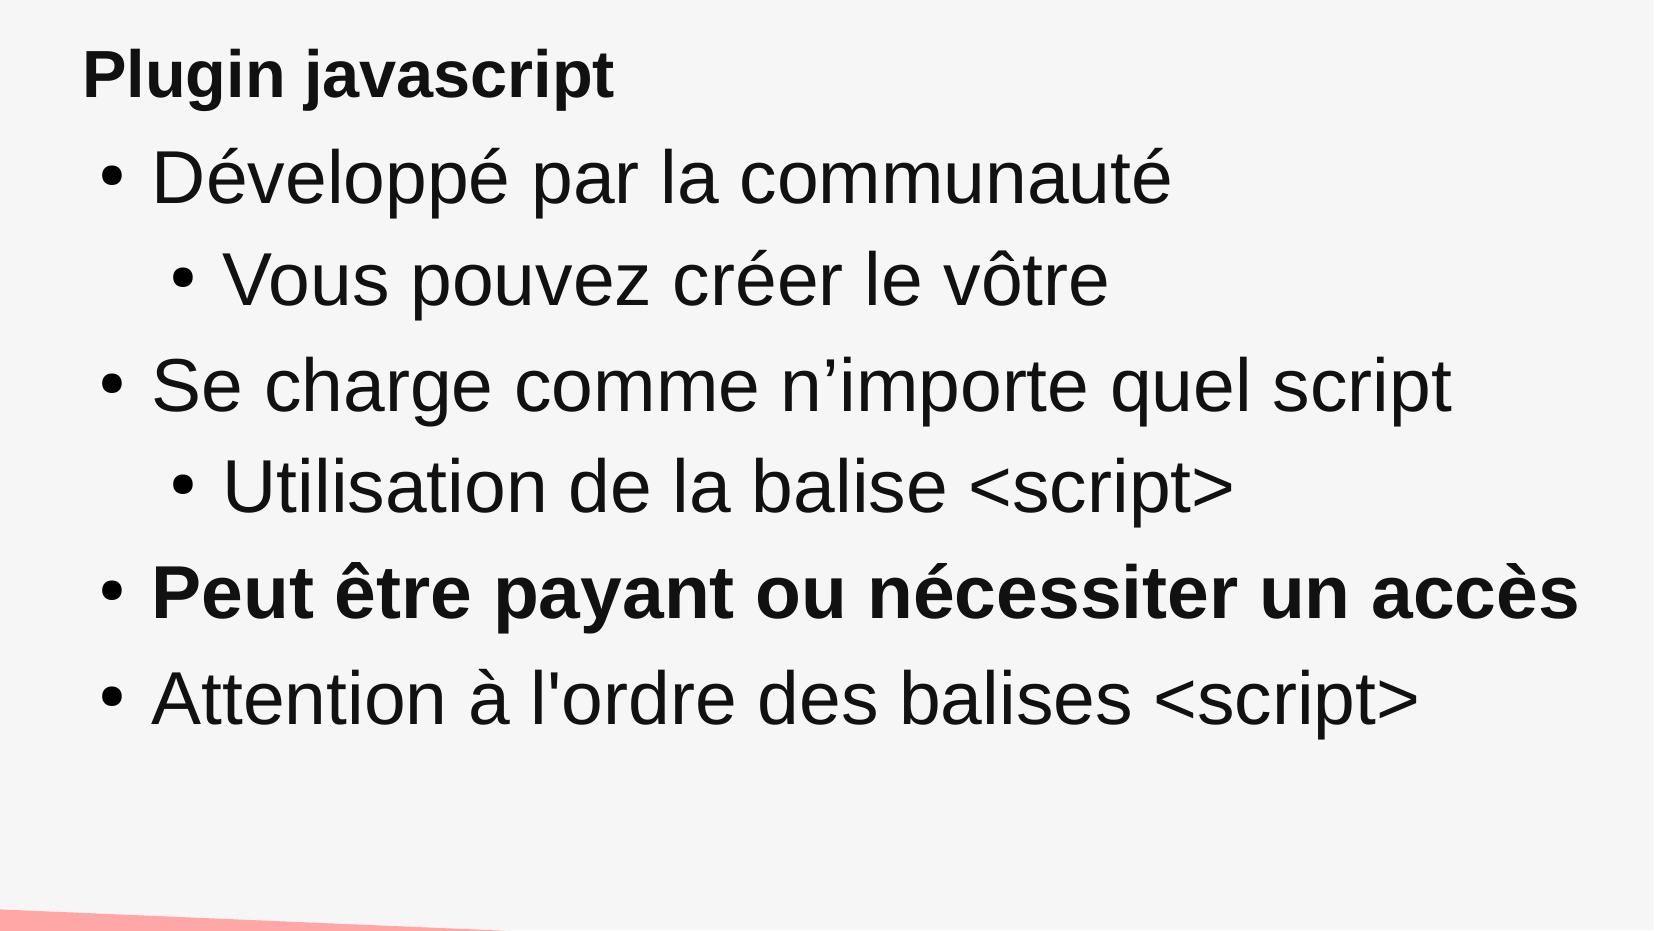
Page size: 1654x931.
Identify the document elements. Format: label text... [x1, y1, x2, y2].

text_box [0, 909, 511, 931]
list Développé par la communauté Vous pouvez créer le vôtre Se charge comme n’importe quel script Utilisation de la balise <script> Peut être payant ou nécessiter un accès Attention à l'ordre des balises <script> [80, 135, 1620, 827]
title Plugin javascript [82, 37, 1571, 114]
